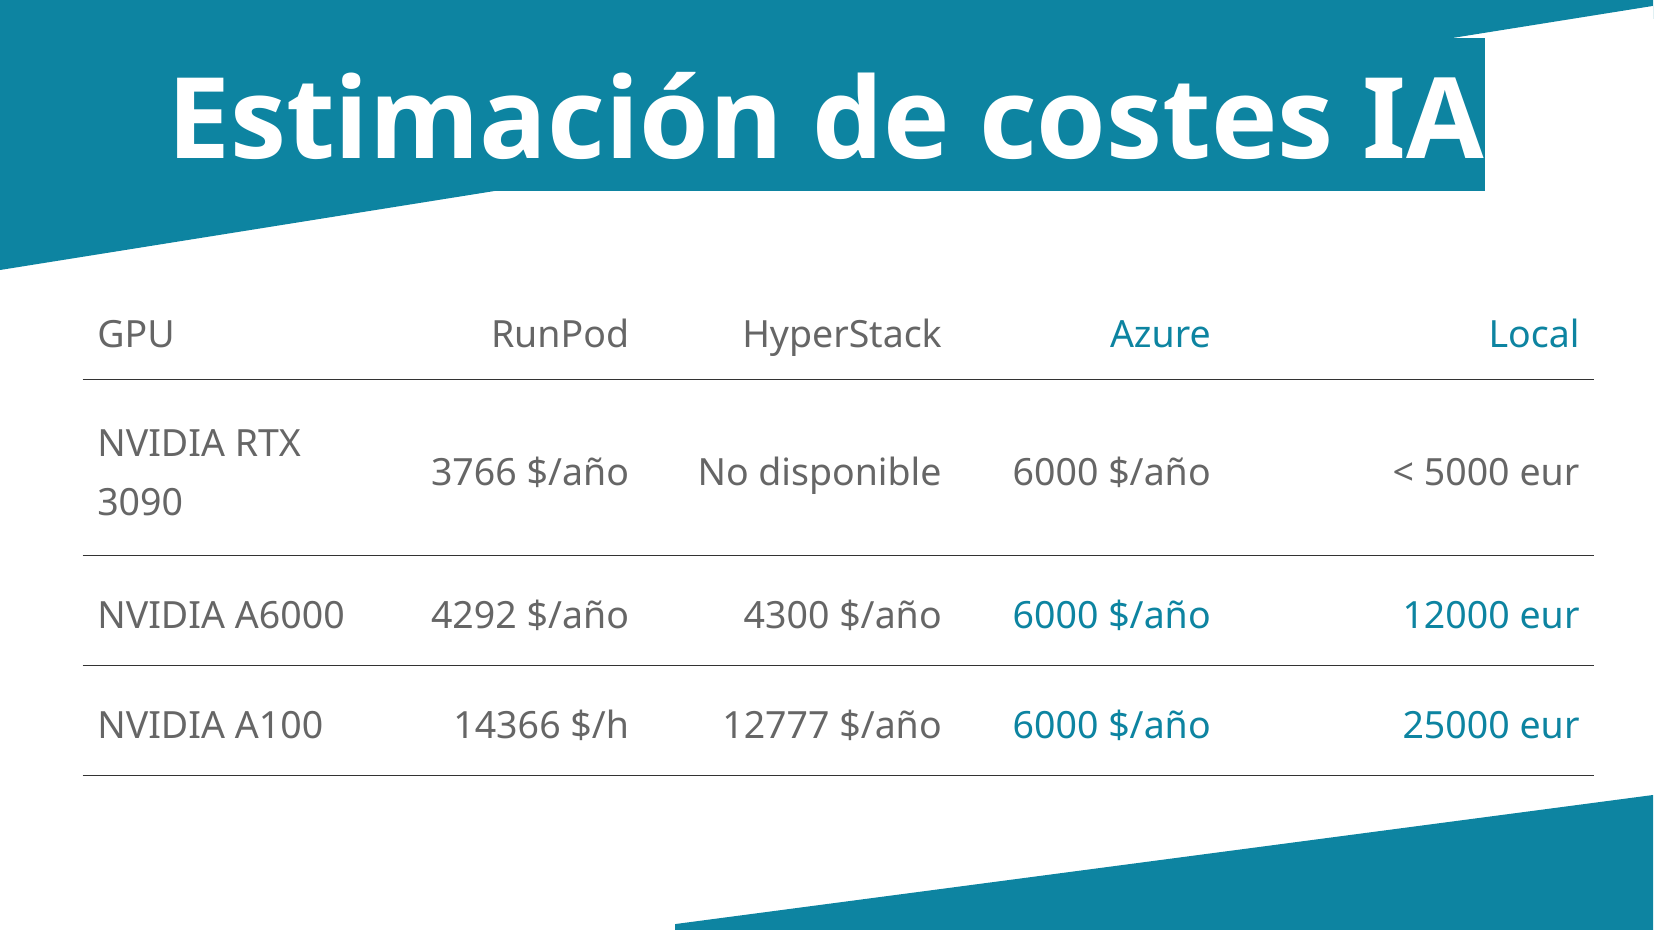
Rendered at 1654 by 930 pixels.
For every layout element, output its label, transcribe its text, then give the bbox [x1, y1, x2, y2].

table_header GPU [83, 280, 385, 379]
table_cell NVIDIA A6000 [83, 556, 385, 665]
table_cell 3766 $/año [385, 380, 644, 555]
table_cell 4292 $/año [385, 556, 644, 665]
table_cell < 5000 eur [1226, 380, 1594, 555]
table_cell 12777 $/año [644, 666, 957, 775]
title Estimación de costes IA [82, 156, 1571, 193]
table_cell NVIDIA A100 [83, 666, 385, 775]
table_header RunPod [385, 280, 644, 379]
table_cell 12000 eur [1226, 556, 1594, 665]
table_cell 14366 $/h [385, 666, 644, 775]
table_cell 6000 $/año [957, 666, 1226, 775]
table_cell 6000 $/año [957, 556, 1226, 665]
table_header HyperStack [644, 280, 957, 379]
table_header Local [1226, 280, 1594, 379]
table_cell 6000 $/año [957, 380, 1226, 555]
table_cell No disponible [644, 380, 957, 555]
table_cell NVIDIA RTX 3090 [83, 380, 385, 555]
table_cell 25000 eur [1226, 666, 1594, 775]
table_header Azure [957, 280, 1226, 379]
table_cell 4300 $/año [644, 556, 957, 665]
